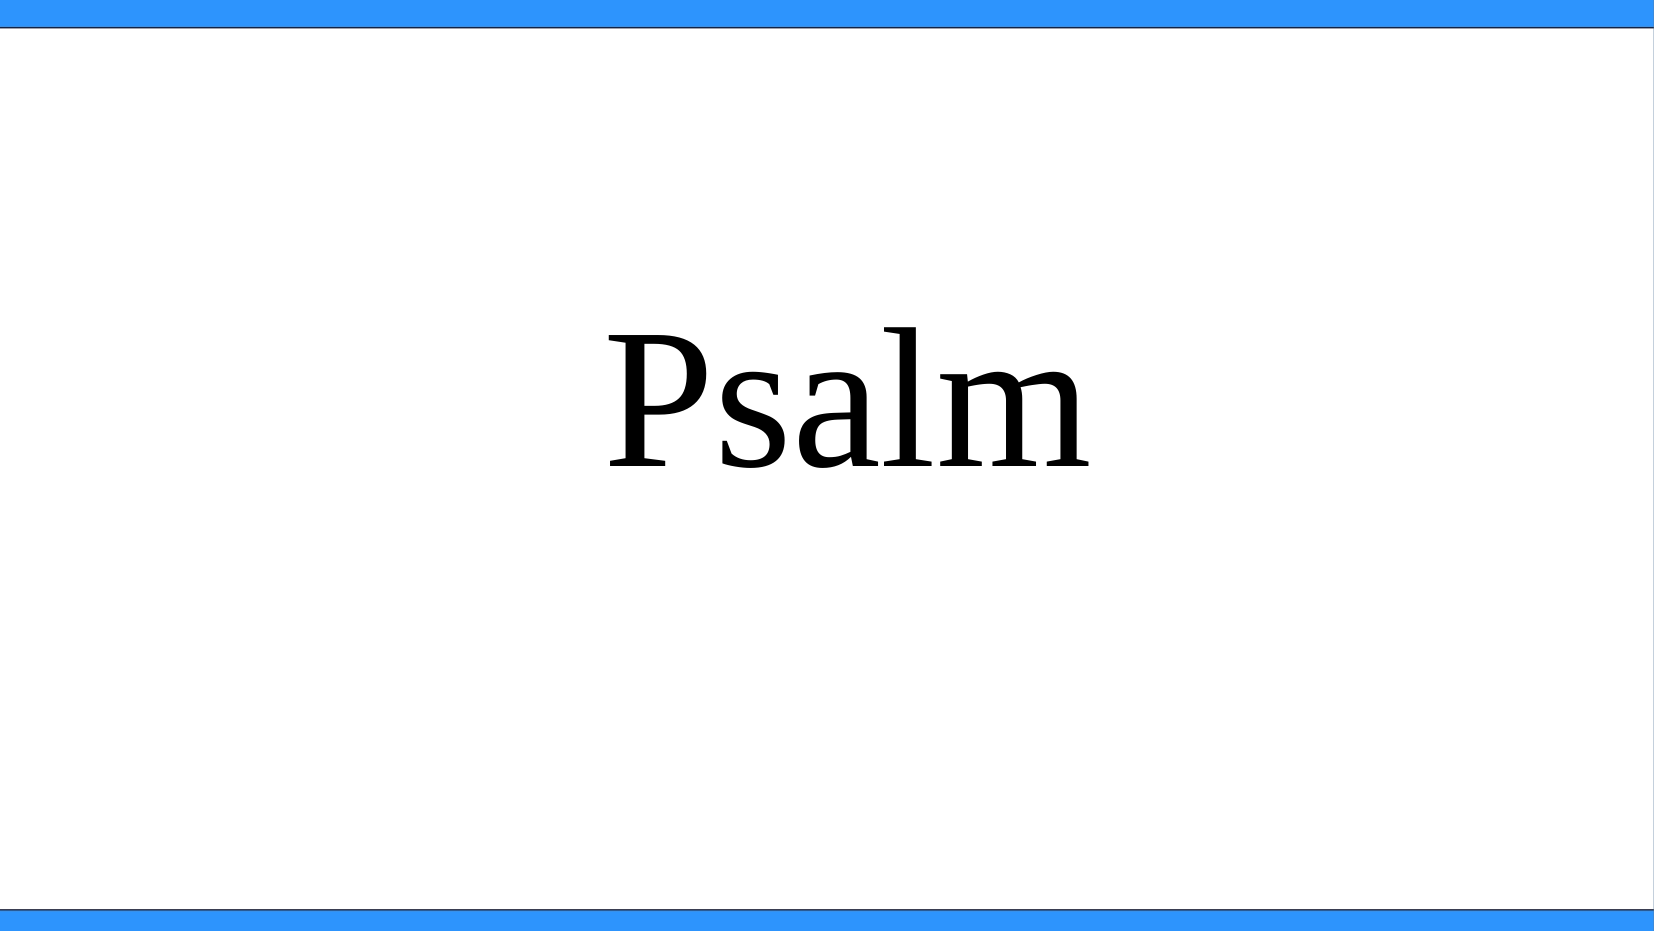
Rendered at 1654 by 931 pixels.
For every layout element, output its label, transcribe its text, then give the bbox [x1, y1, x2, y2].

text_box Psalm [255, 280, 1441, 517]
picture [0, 0, 1654, 931]
